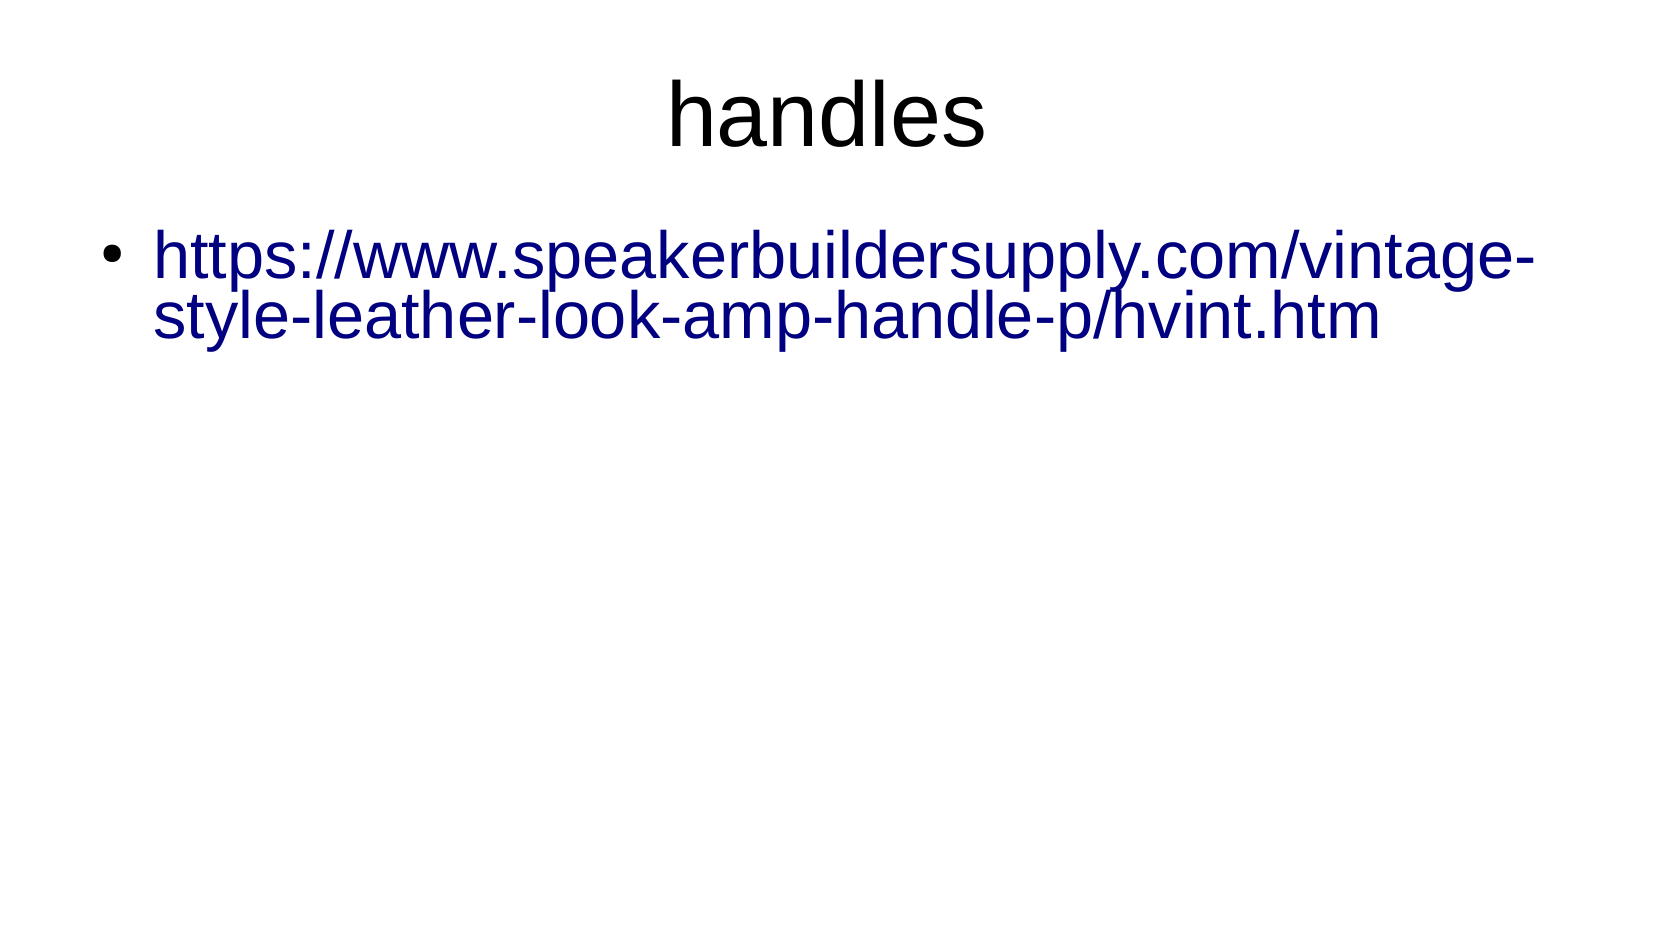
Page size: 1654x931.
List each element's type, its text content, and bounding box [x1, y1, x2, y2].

list https://www.speakerbuildersupply.com/vintage-style-leather-look-amp-handle-p/hvint.htm [82, 217, 1571, 758]
title handles [82, 37, 1571, 193]
